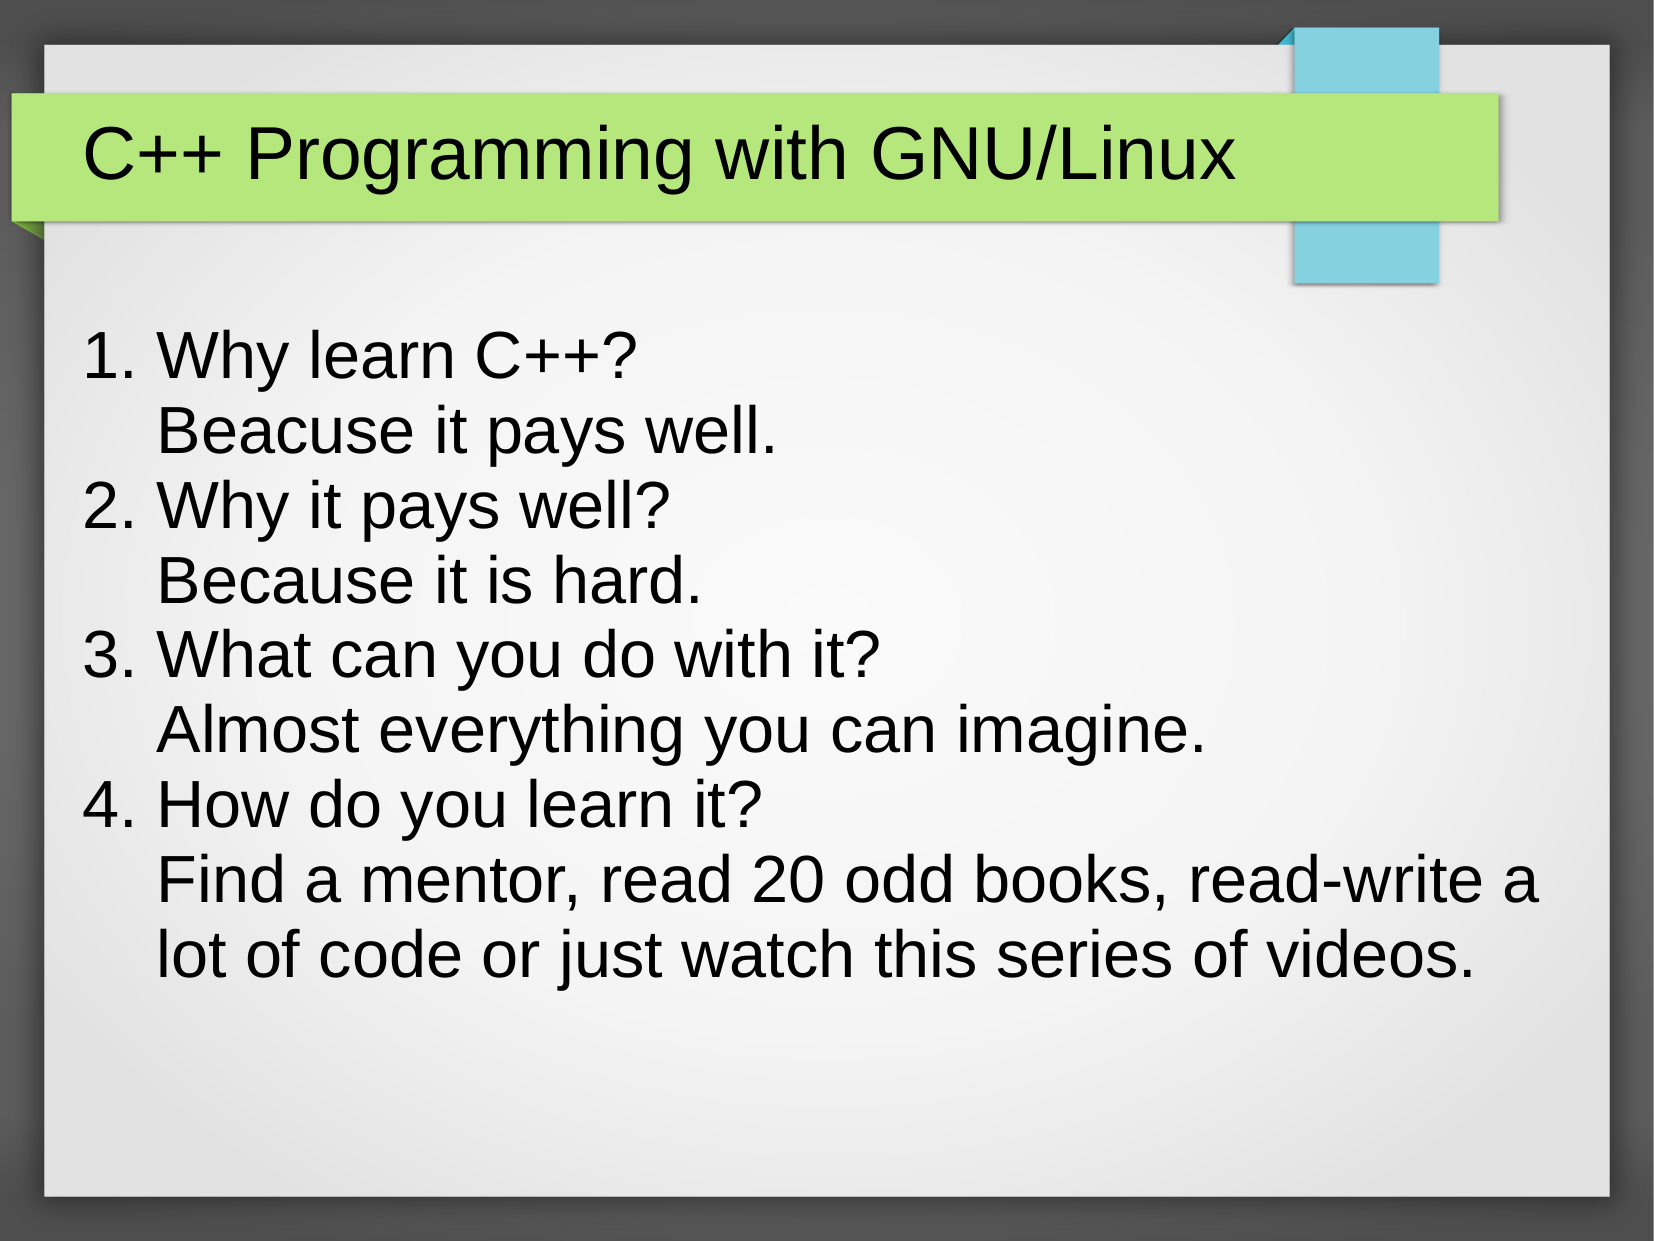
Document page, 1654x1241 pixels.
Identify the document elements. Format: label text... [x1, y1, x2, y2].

picture [0, 0, 1654, 1241]
subtitle Why learn C++? Beacuse it pays well. Why it pays well? Because it is hard. What can you do with it? Almost everything you can imagine. How do you learn it? Find a mentor, read 20 odd books, read-write a lot of code or just watch this series of videos. [82, 295, 1571, 1015]
title C++ Programming with GNU/Linux [82, 94, 1264, 213]
